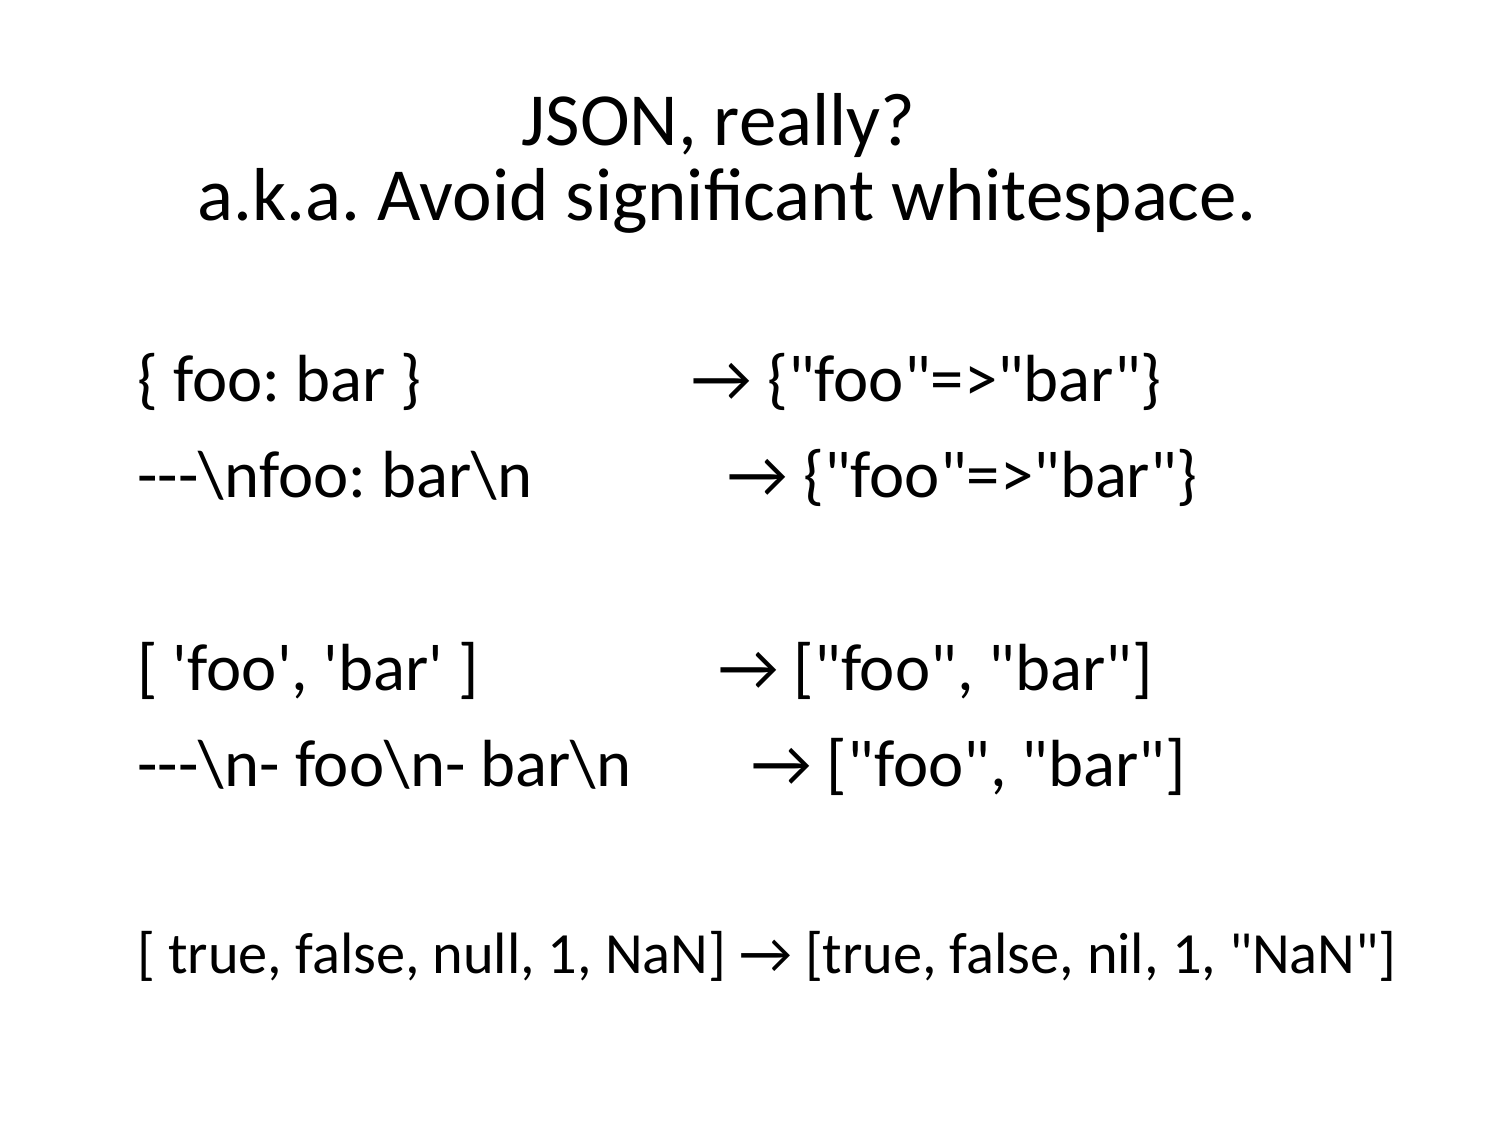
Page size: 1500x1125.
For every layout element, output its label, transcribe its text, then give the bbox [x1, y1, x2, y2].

list { foo: bar } → {"foo"=>"bar"} ---\nfoo: bar\n → {"foo"=>"bar"} [ 'foo', 'bar' ] → ["foo", "bar"] ---\n- foo\n- bar\n → ["foo", "bar"] [ true, false, null, 1, NaN] → [true, false, nil, 1, "NaN"] [66, 255, 1456, 1081]
title JSON, really? a.k.a. Avoid significant whitespace. [90, 43, 1365, 255]
